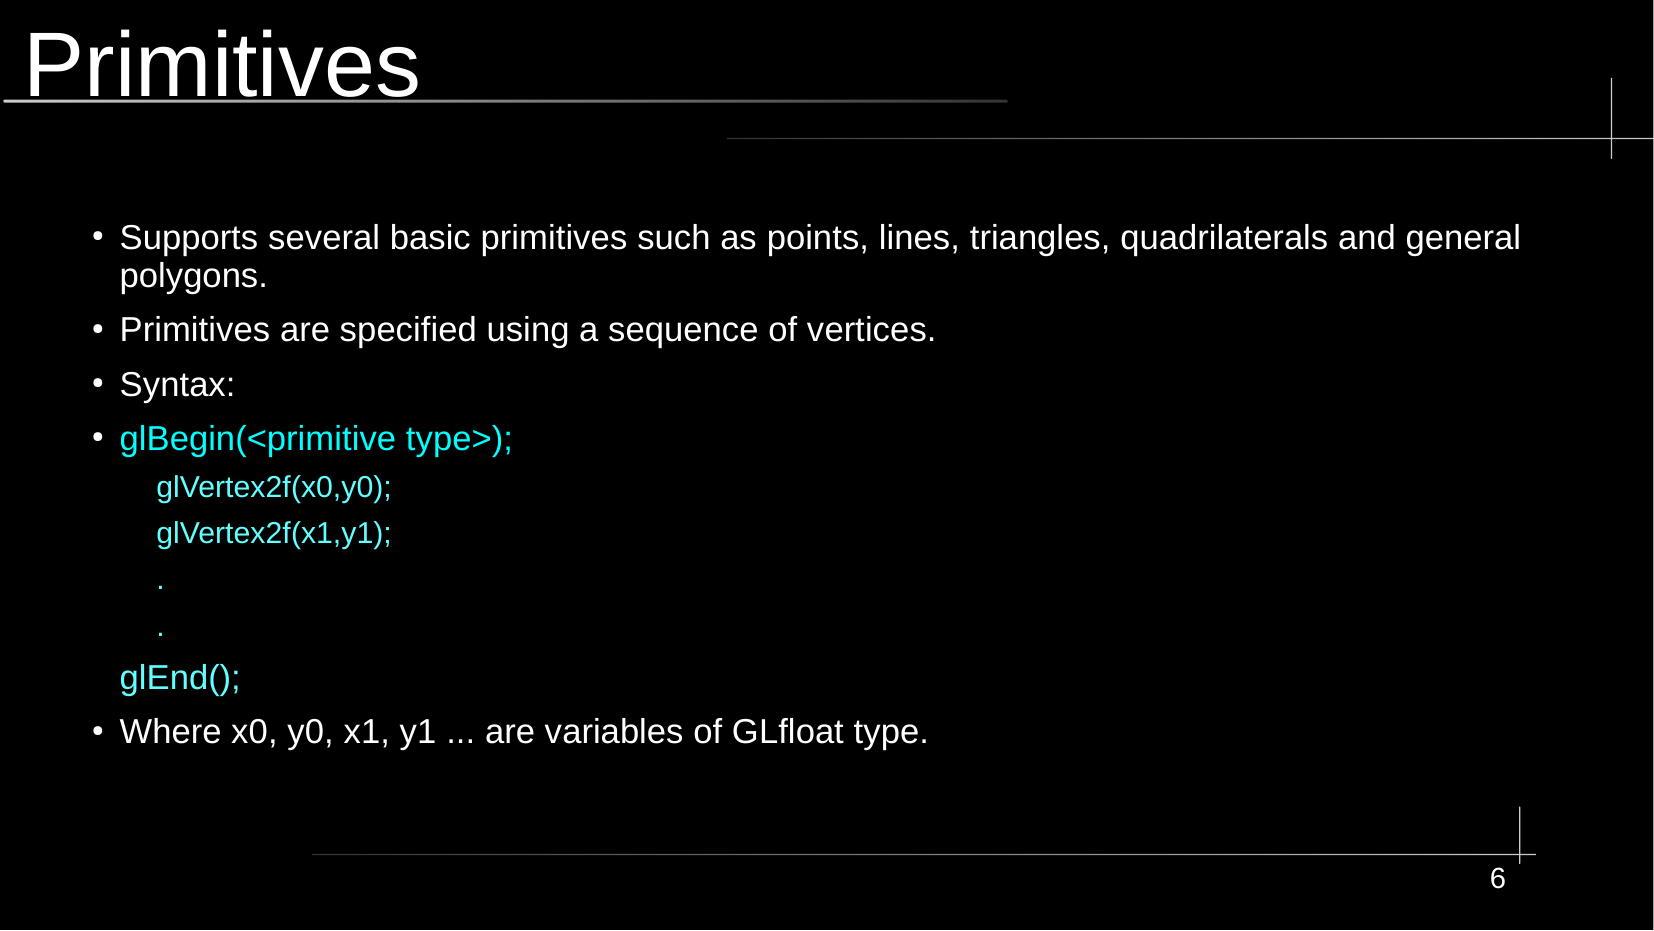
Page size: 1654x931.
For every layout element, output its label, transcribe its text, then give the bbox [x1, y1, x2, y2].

list Supports several basic primitives such as points, lines, triangles, quadrilaterals and general polygons. Primitives are specified using a sequence of vertices. Syntax: glBegin(<primitive type>); glVertex2f(x0,y0); glVertex2f(x1,y1); . . glEnd(); Where x0, y0, x1, y1 ... are variables of GLfloat type. [82, 217, 1571, 758]
title Primitives [23, 11, 1589, 119]
